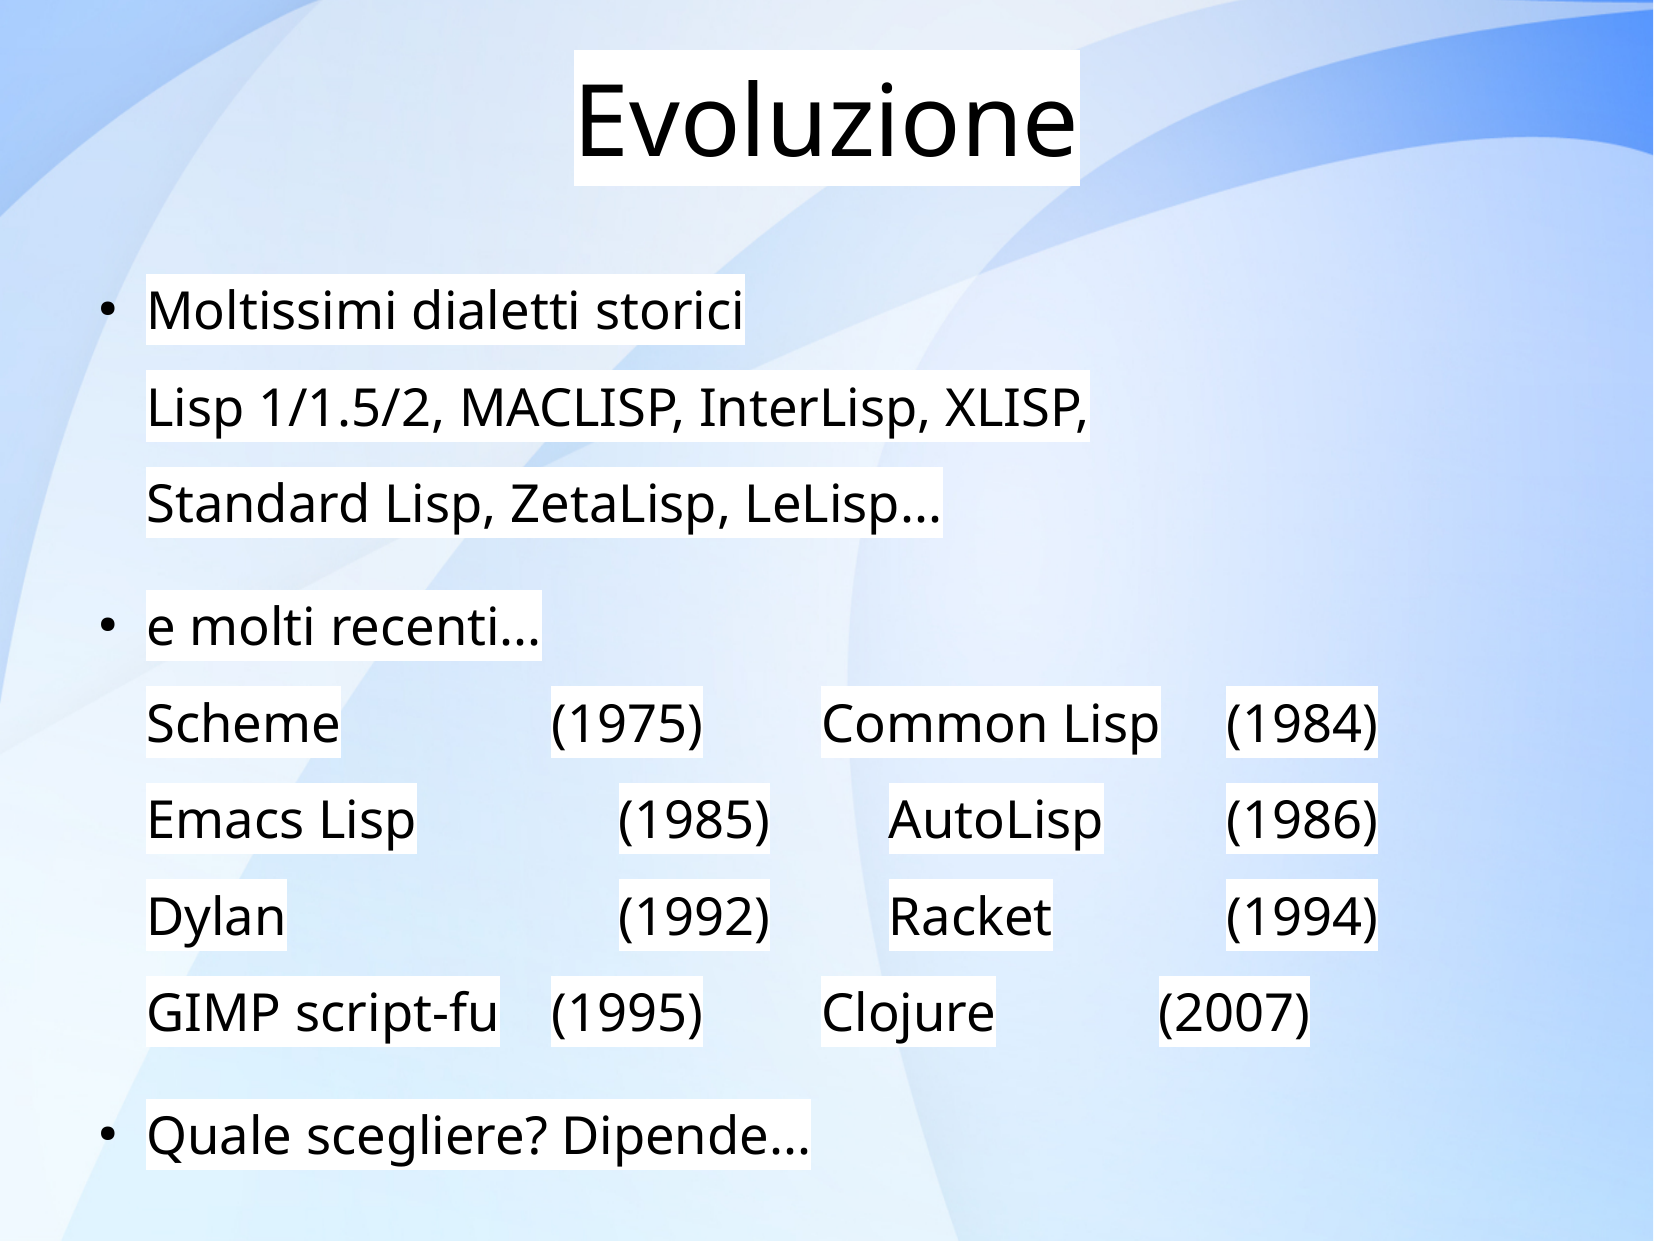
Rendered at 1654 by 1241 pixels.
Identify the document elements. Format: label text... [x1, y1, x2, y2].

picture [0, 0, 1654, 1241]
list Moltissimi dialetti storici Lisp 1/1.5/2, MACLISP, InterLisp, XLISP, Standard Lisp, ZetaLisp, LeLisp... e molti recenti... Scheme (1975) Common Lisp (1984) Emacs Lisp (1985) AutoLisp (1986) Dylan (1992) Racket (1994) GIMP script-fu (1995) Clojure (2007) Quale scegliere? Dipende... [82, 248, 1571, 1174]
title Evoluzione [82, 13, 1571, 222]
